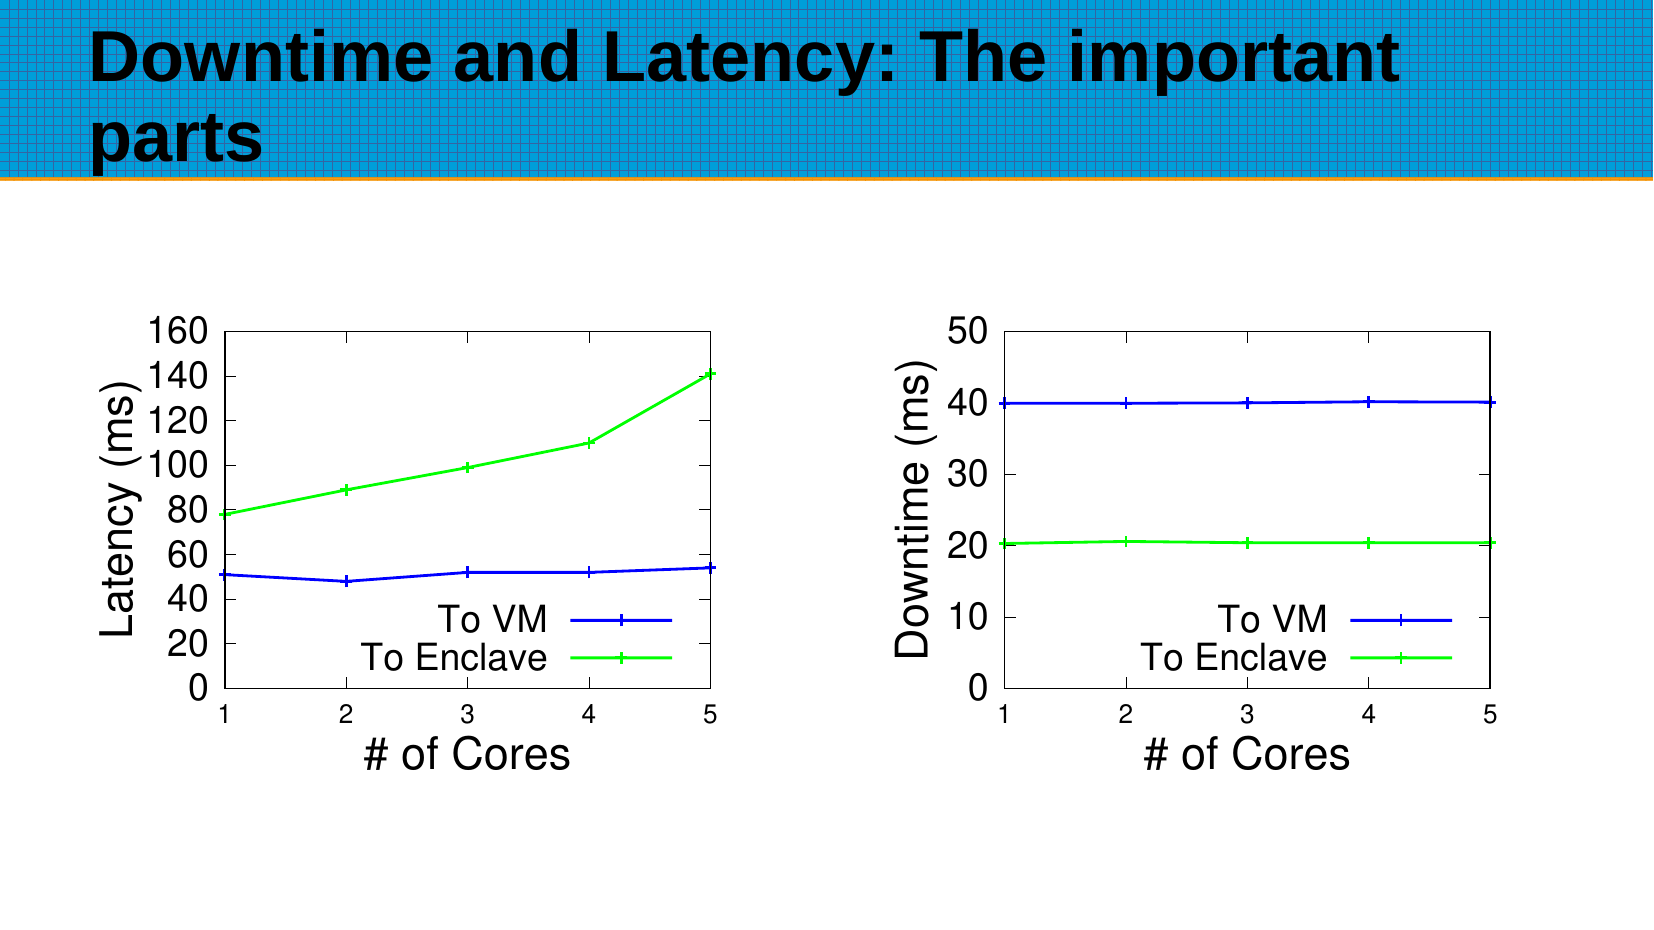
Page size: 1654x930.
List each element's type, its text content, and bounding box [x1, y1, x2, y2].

picture [878, 300, 1554, 773]
picture [98, 300, 774, 773]
title Downtime and Latency: The important parts [88, 14, 1565, 178]
